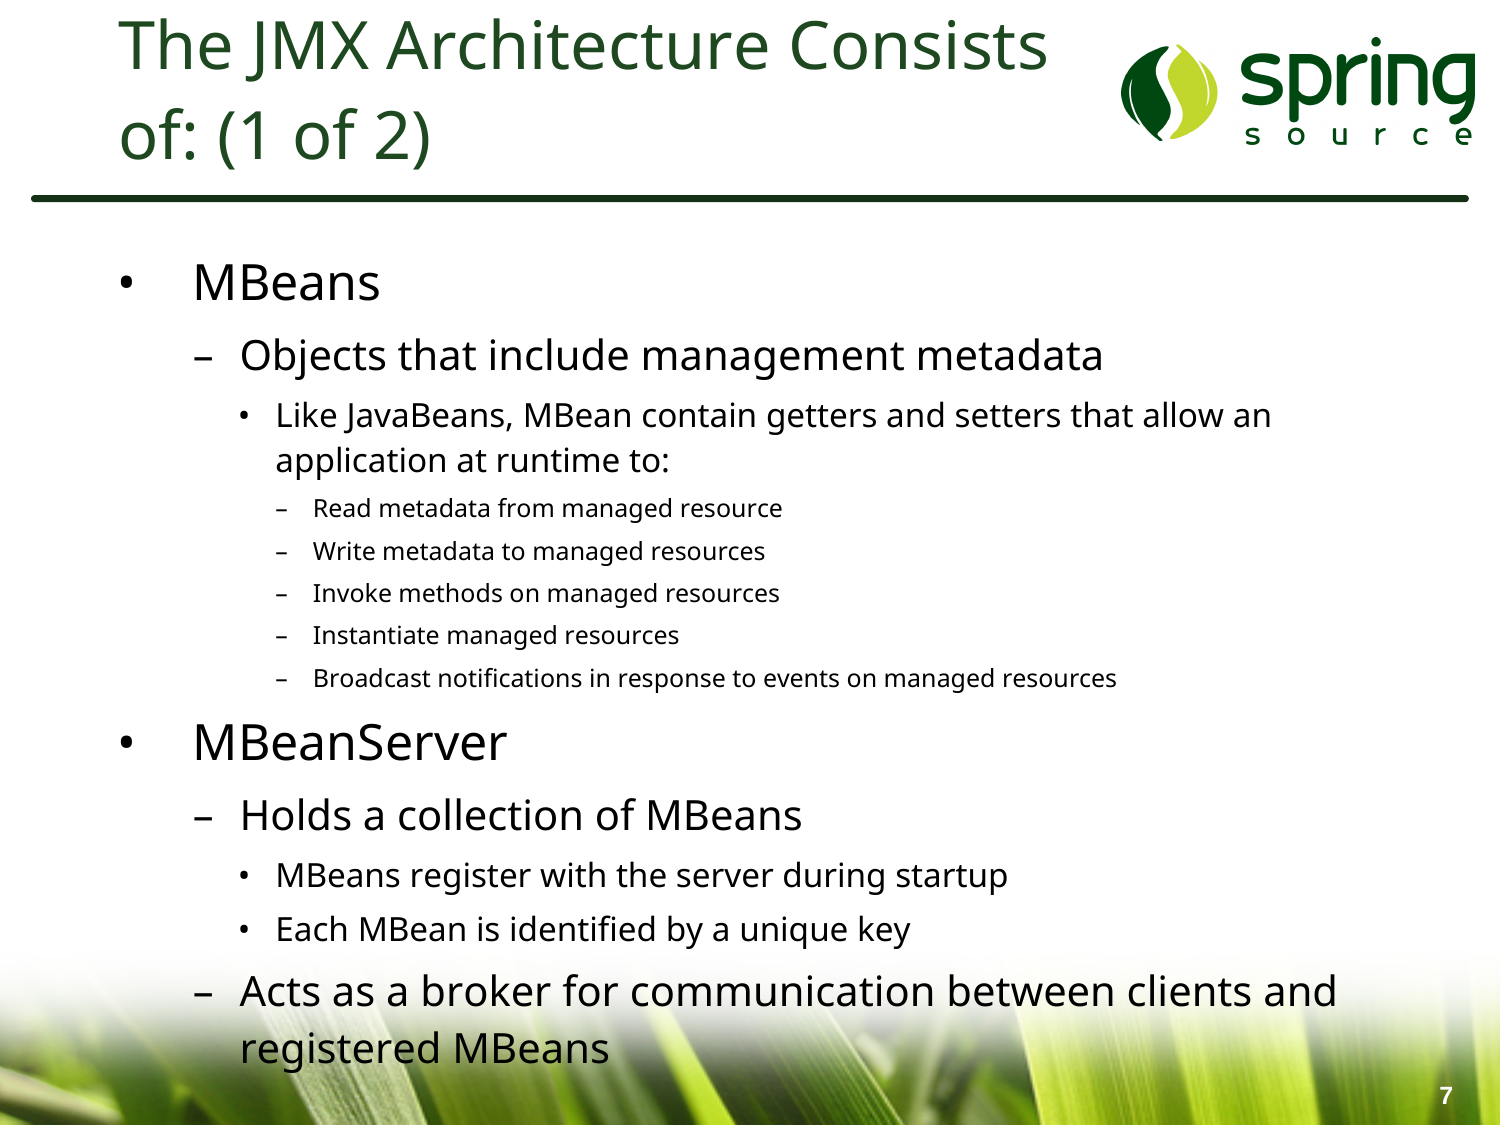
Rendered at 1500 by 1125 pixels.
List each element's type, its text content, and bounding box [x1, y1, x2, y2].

list MBeans Objects that include management metadata Like JavaBeans, MBean contain getters and setters that allow an application at runtime to: Read metadata from managed resource Write metadata to managed resources Invoke methods on managed resources Instantiate managed resources Broadcast notifications in response to events on managed resources MBeanServer Holds a collection of MBeans MBeans register with the server during startup Each MBean is identified by a unique key Acts as a broker for communication between clients and registered MBeans [103, 239, 1394, 1006]
picture [1136, 37, 1475, 145]
picture [0, 944, 1500, 1125]
title The JMX Architecture Consists of: (1 of 2) [103, 0, 1136, 178]
